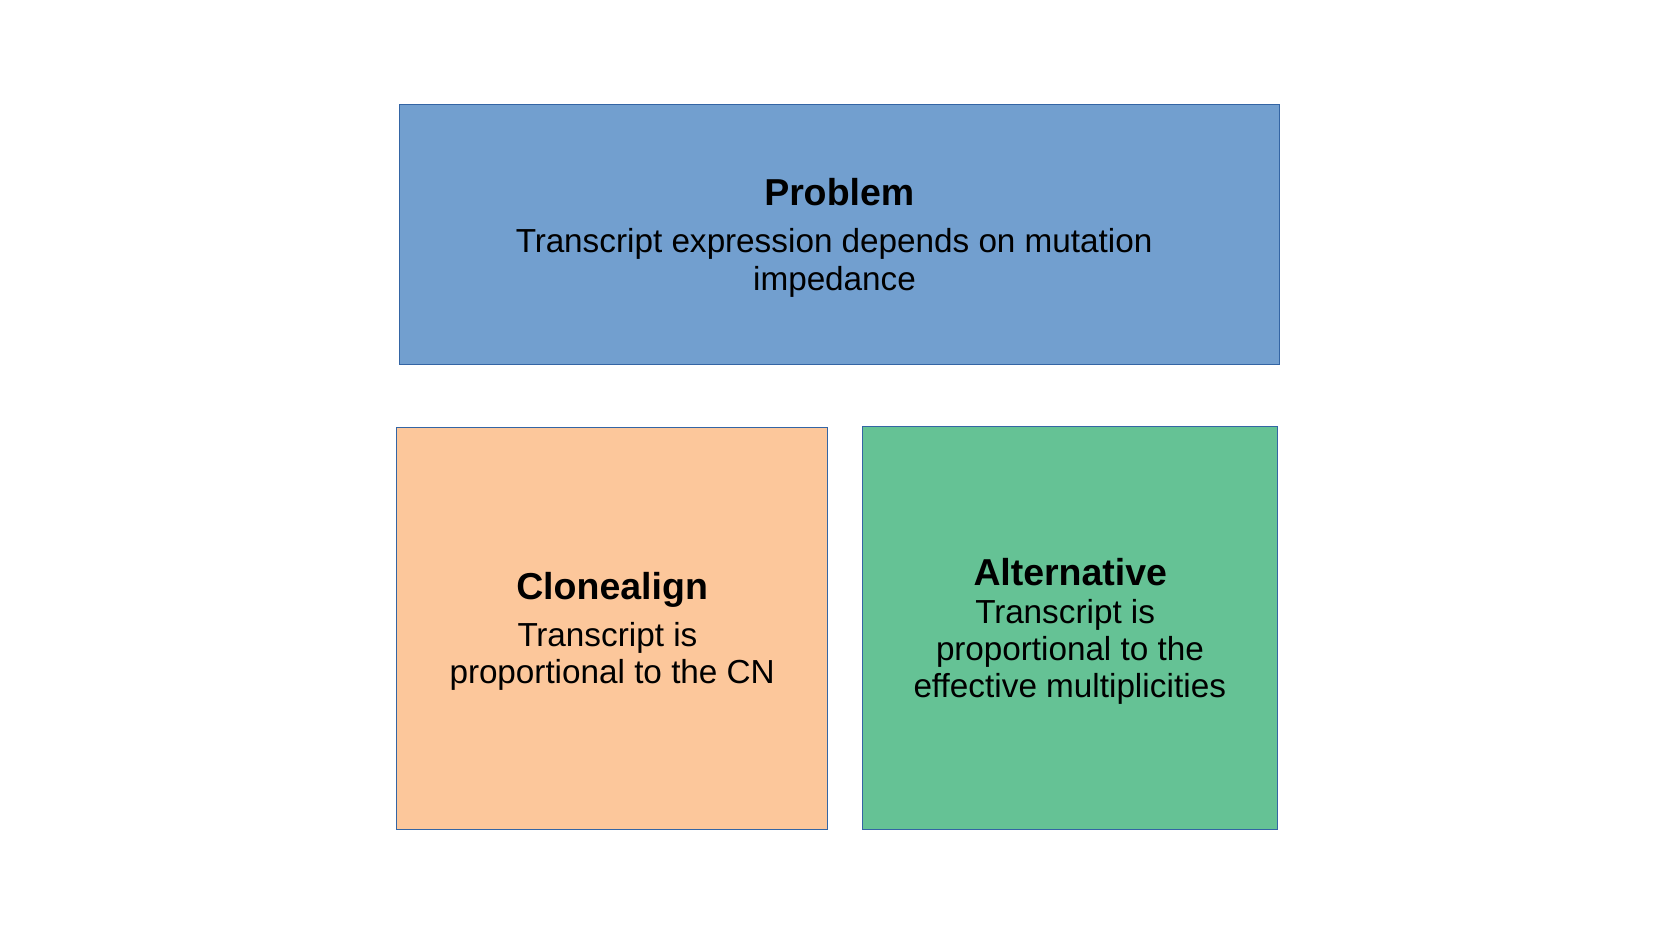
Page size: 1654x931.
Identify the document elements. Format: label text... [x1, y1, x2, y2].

text_box Problem Transcript expression depends on mutation impedance [399, 104, 1280, 365]
text_box Alternative Transcript is proportional to the effective multiplicities [862, 426, 1278, 830]
text_box Clonealign Transcript is proportional to the CN [396, 427, 828, 830]
